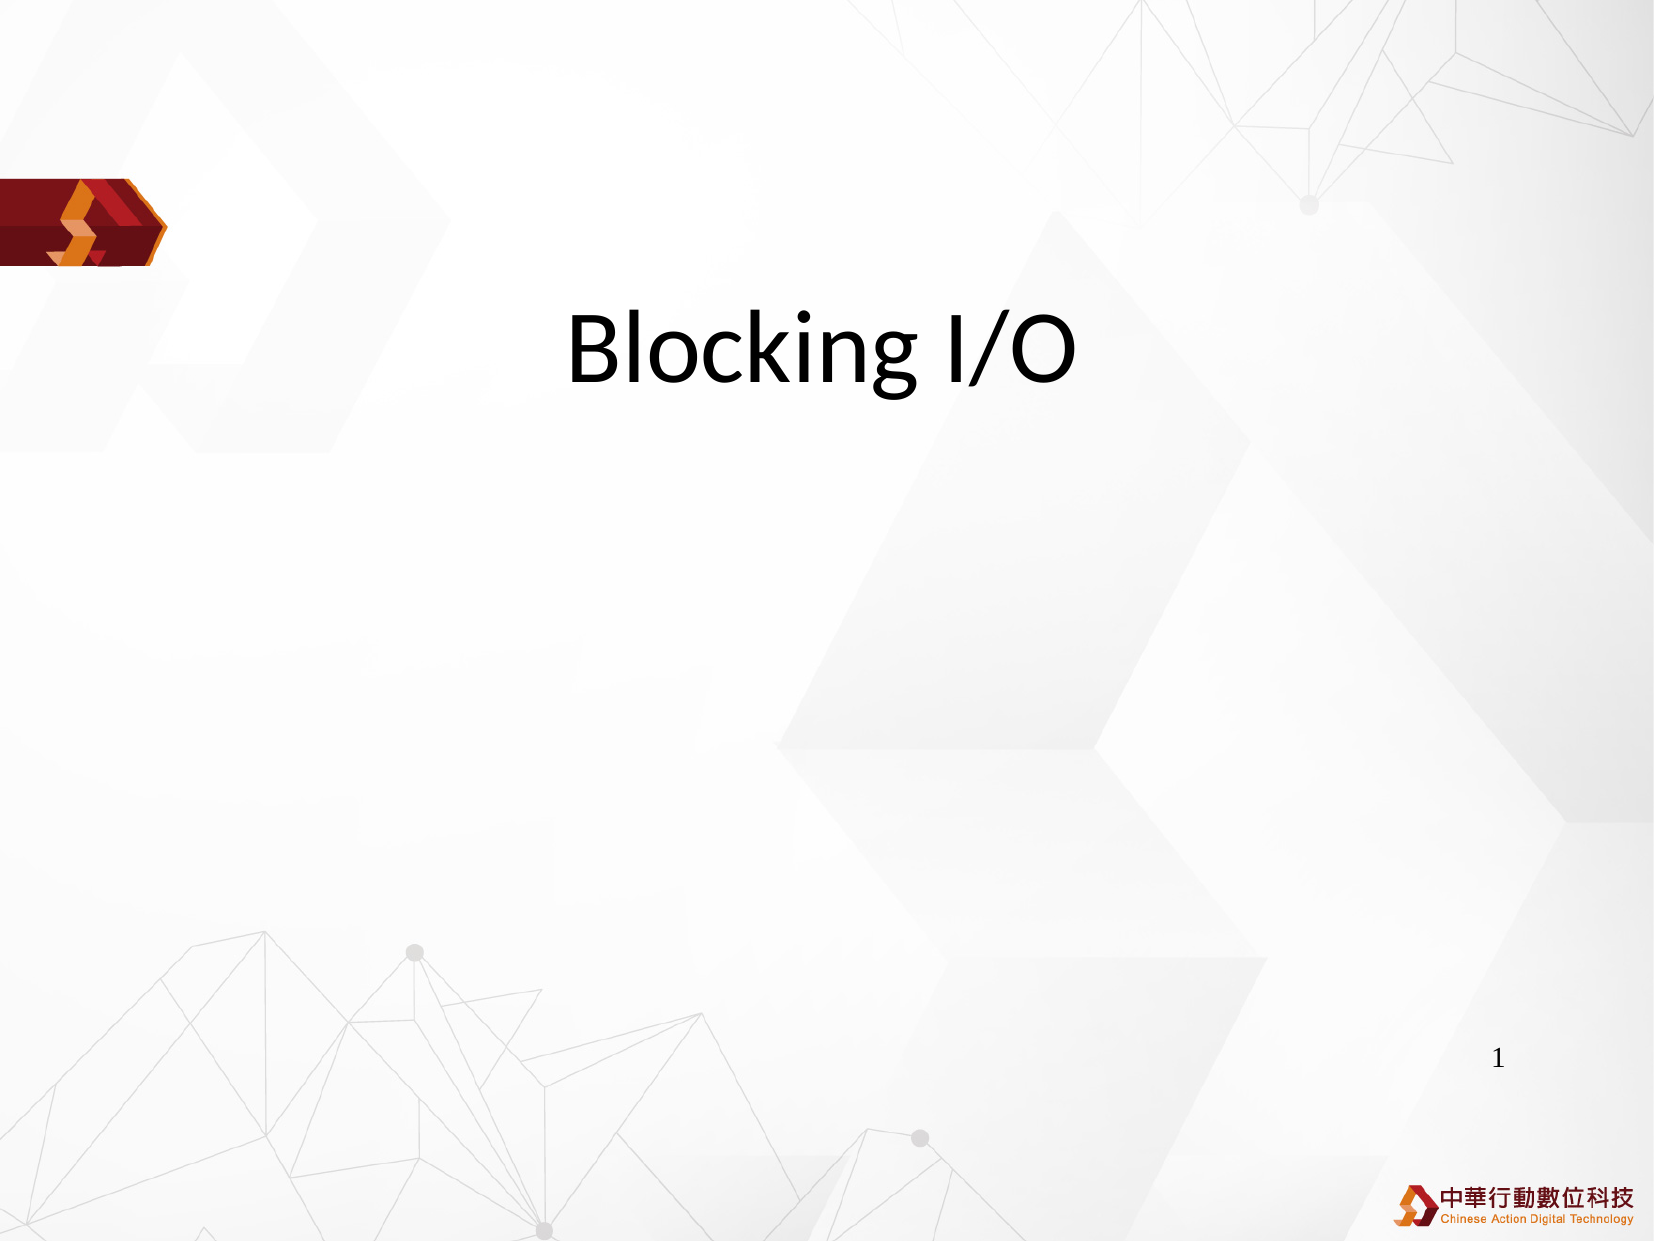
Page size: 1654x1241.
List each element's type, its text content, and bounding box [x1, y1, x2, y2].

title Blocking I/O [60, 234, 1549, 478]
picture [0, 0, 1654, 1241]
